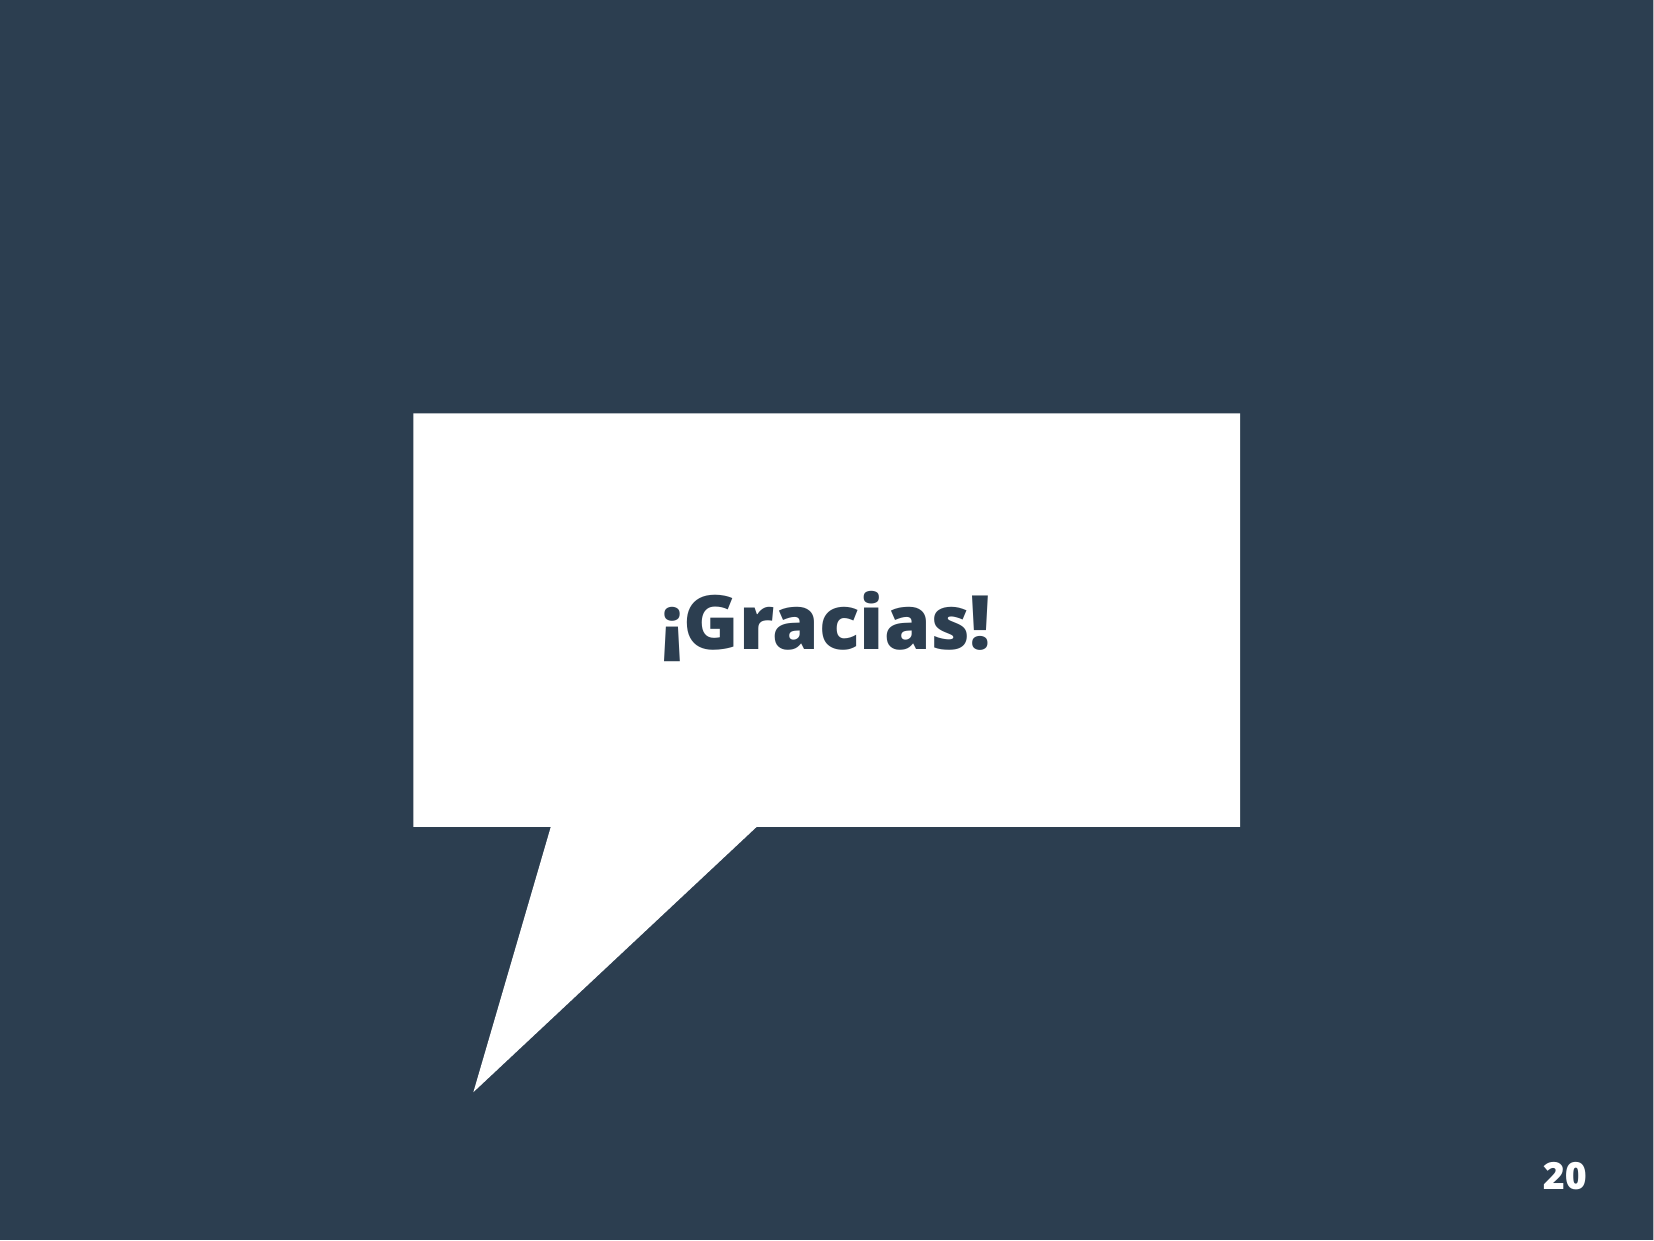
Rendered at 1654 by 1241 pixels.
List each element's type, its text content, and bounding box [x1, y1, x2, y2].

title ¡Gracias! [442, 442, 1211, 798]
